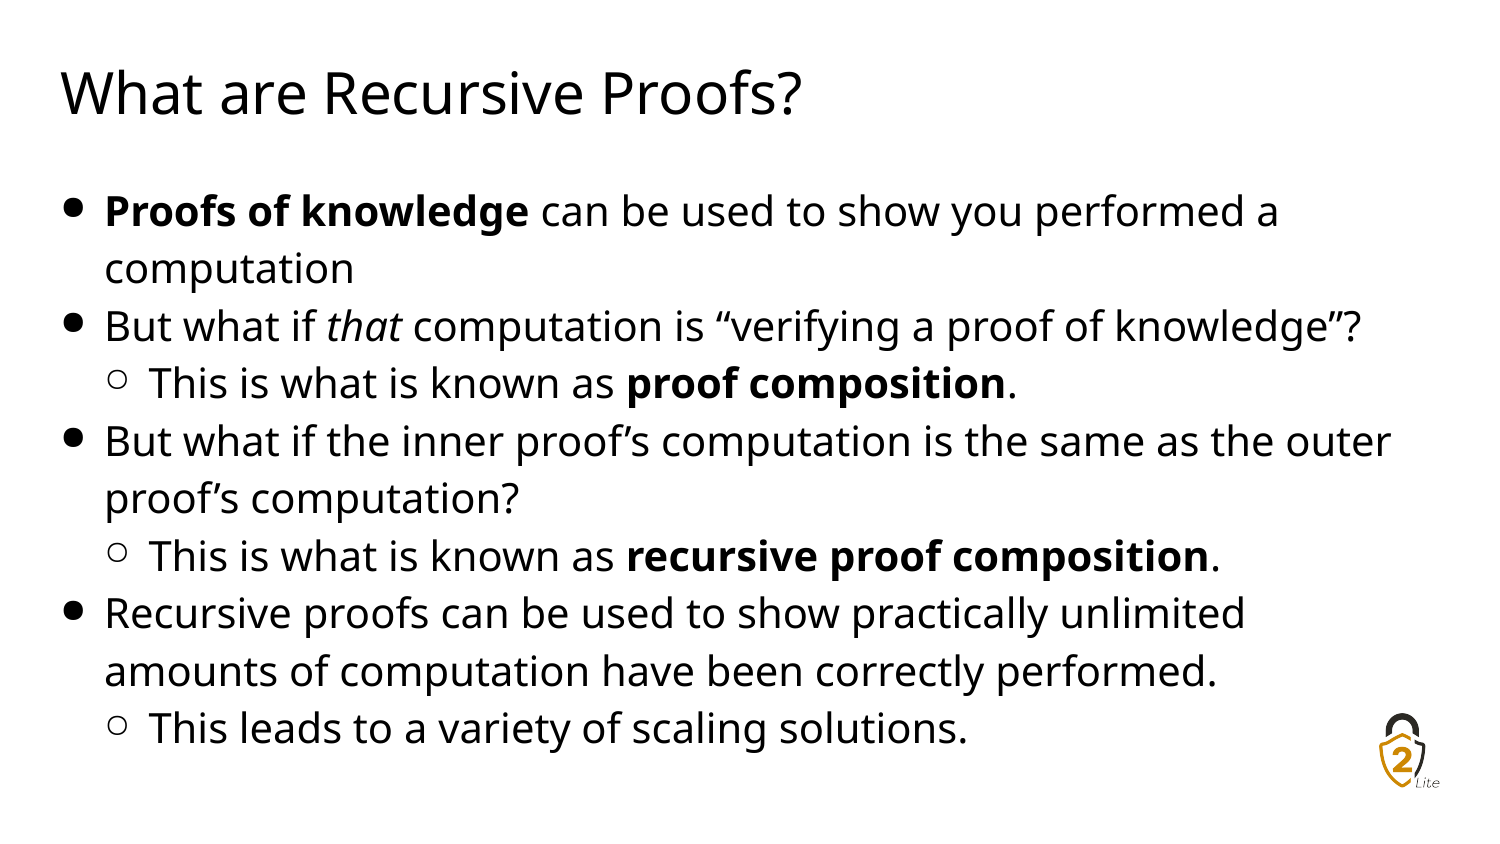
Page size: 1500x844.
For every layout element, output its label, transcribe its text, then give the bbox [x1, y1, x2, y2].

title What are Recursive Proofs? [60, 56, 1434, 151]
text_box Proofs of knowledge can be used to show you performed a computation But what if that computation is “verifying a proof of knowledge”? This is what is known as proof composition. But what if the inner proof’s computation is the same as the outer proof’s computation? This is what is known as recursive proof composition. Recursive proofs can be used to show practically unlimited amounts of computation have been correctly performed. This leads to a variety of scaling solutions. [59, 176, 1409, 797]
picture [1409, 713, 1440, 788]
